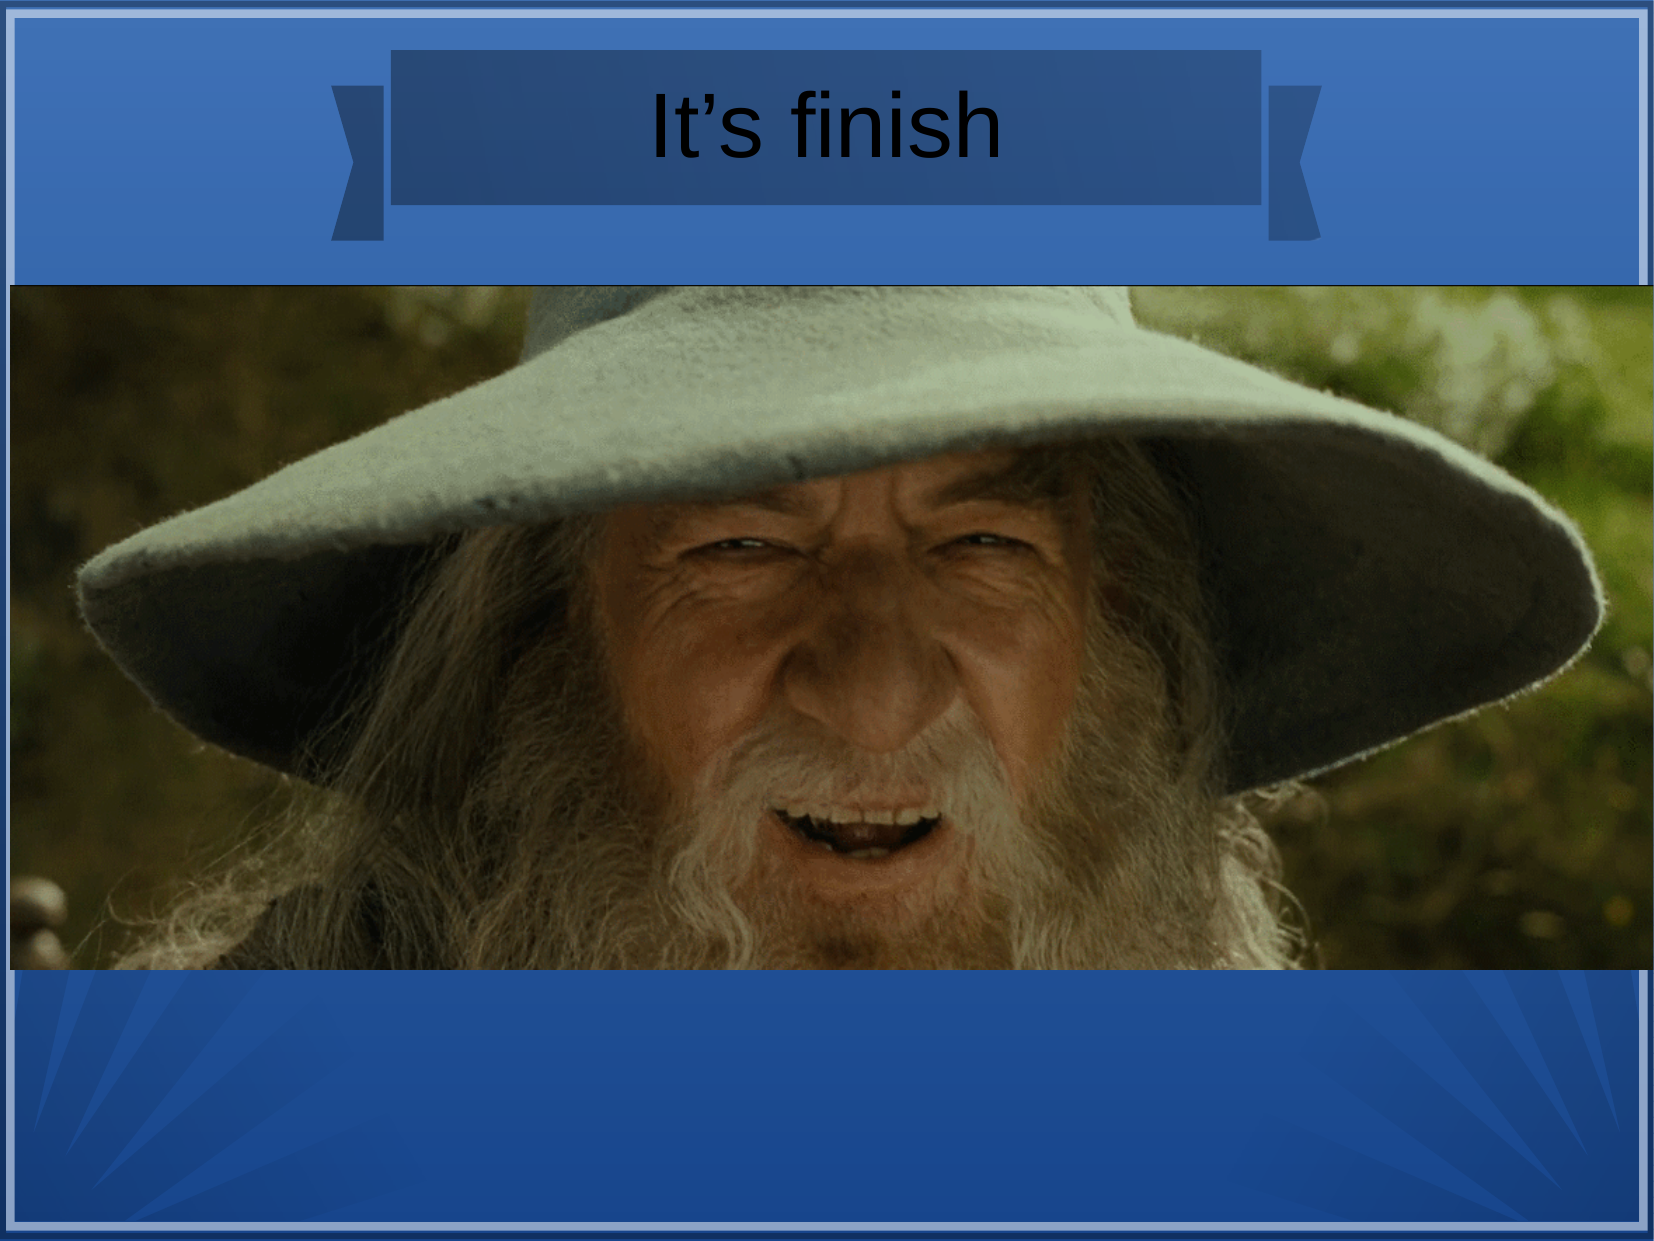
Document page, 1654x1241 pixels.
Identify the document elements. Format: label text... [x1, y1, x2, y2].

picture [10, 285, 1654, 970]
title It’s finish [389, 47, 1264, 205]
